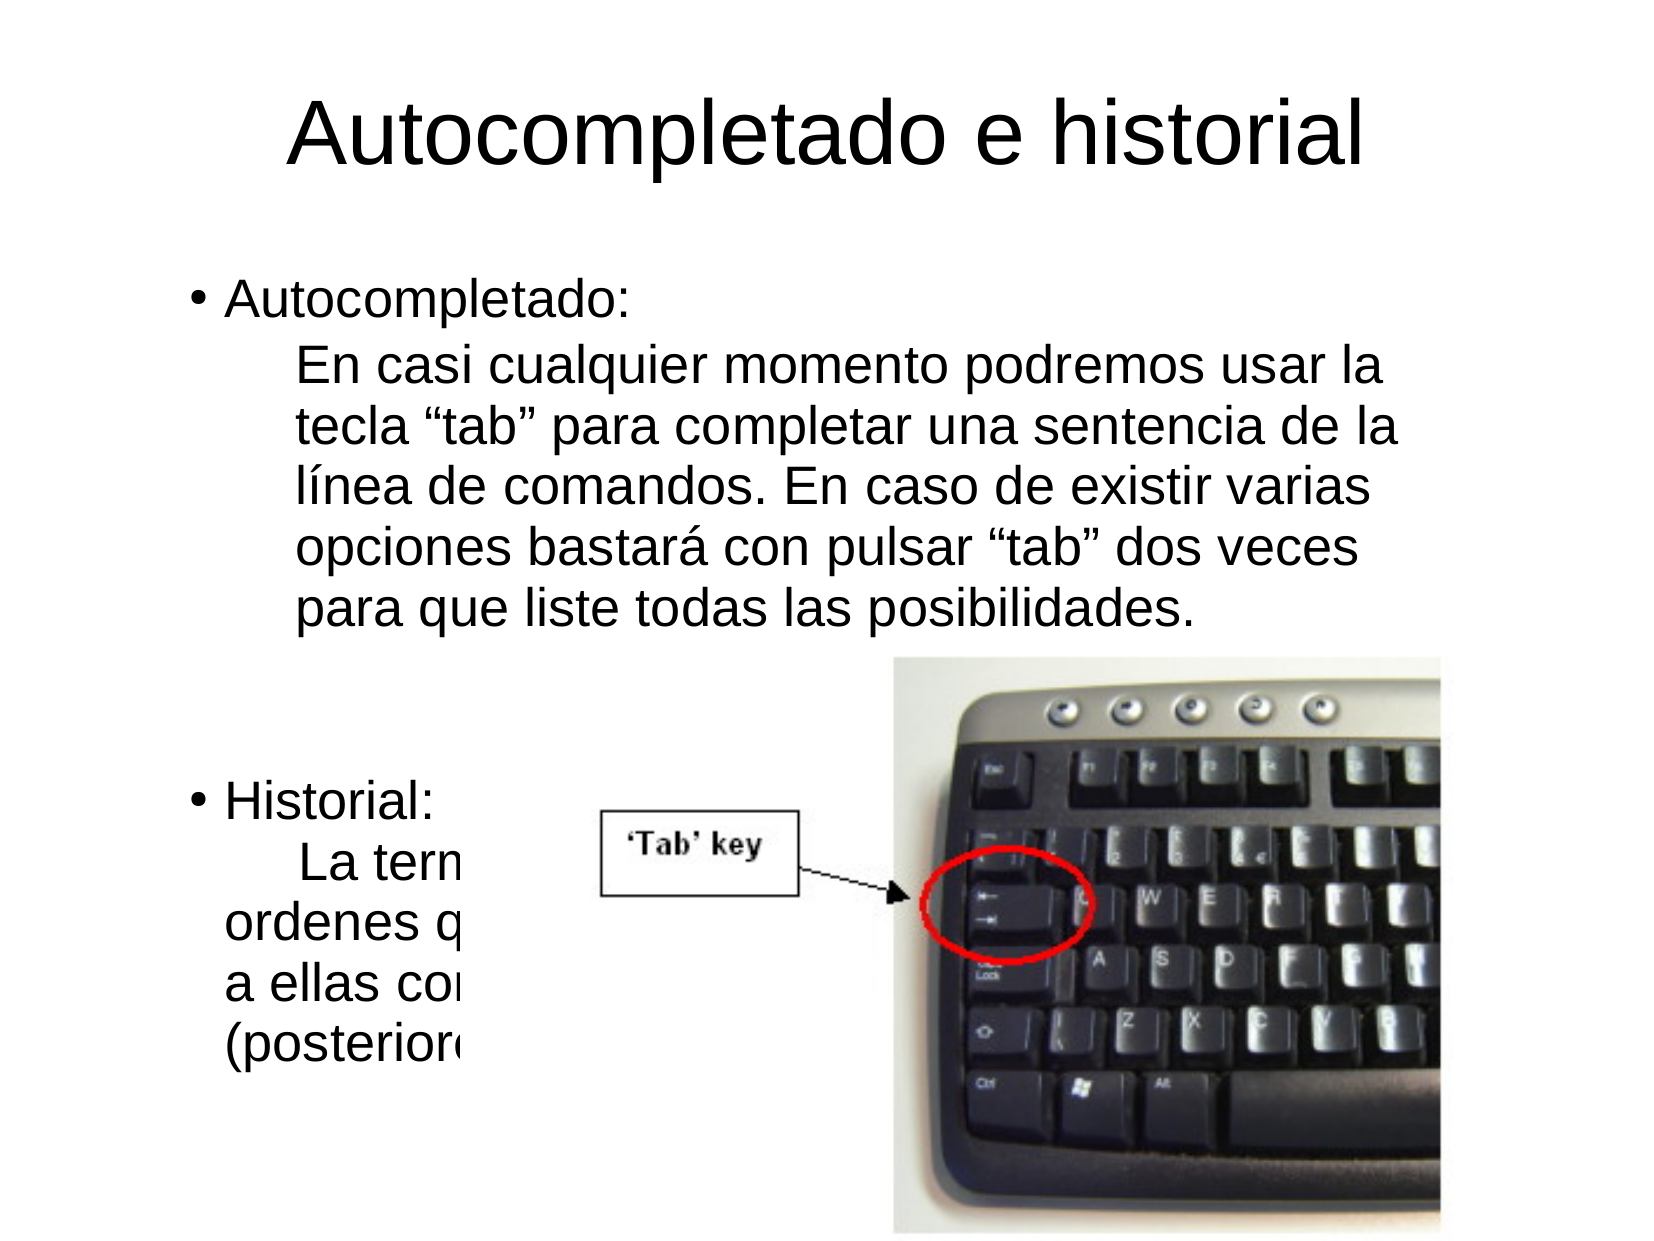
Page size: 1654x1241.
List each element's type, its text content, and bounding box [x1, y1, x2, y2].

title Autocompletado e historial [82, 29, 1571, 237]
text_box Autocompletado: En casi cualquier momento podremos usar la tecla “tab” para completar una sentencia de la línea de comandos. En caso de existir varias opciones bastará con pulsar “tab” dos veces para que liste todas las posibilidades. Historial: La terminal retiene en la memoria las últimas ordenes que se han ejecutado. Podemos acceder a ellas con las teclas arriba (anteriores) y abajo (posteriores) del teclado. [153, 268, 1465, 1158]
picture [460, 639, 1453, 1241]
